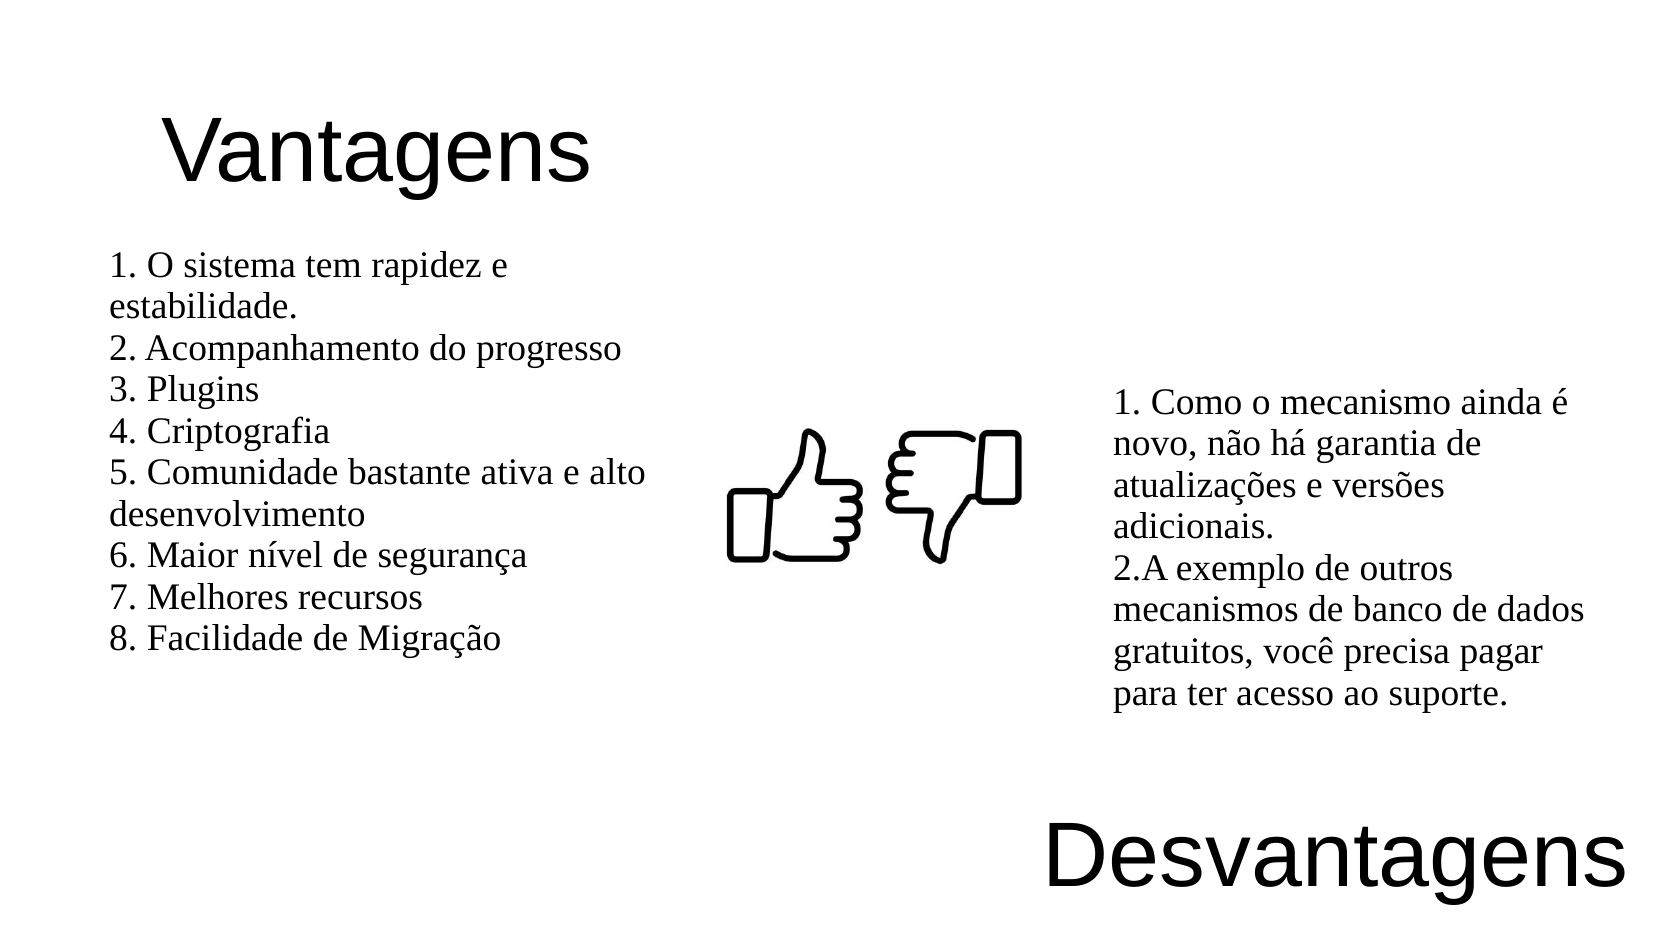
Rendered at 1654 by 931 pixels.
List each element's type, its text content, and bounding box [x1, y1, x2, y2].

picture [673, 295, 1075, 697]
text_box Desvantagens [1027, 795, 1654, 931]
text_box 1. Como o mecanismo ainda é novo, não há garantia de atualizações e versões adicionais. 2.A exemplo de outros mecanismos de banco de dados gratuitos, você precisa pagar para ter acesso ao suporte. [1098, 373, 1619, 721]
text_box 1. O sistema tem rapidez e estabilidade. 2. Acompanhamento do progresso 3. Plugins 4. Criptografia 5. Comunidade bastante ativa e alto desenvolvimento 6. Maior nível de segurança 7. Melhores recursos 8. Facilidade de Migração [59, 236, 721, 667]
title Vantagens [23, 98, 756, 201]
